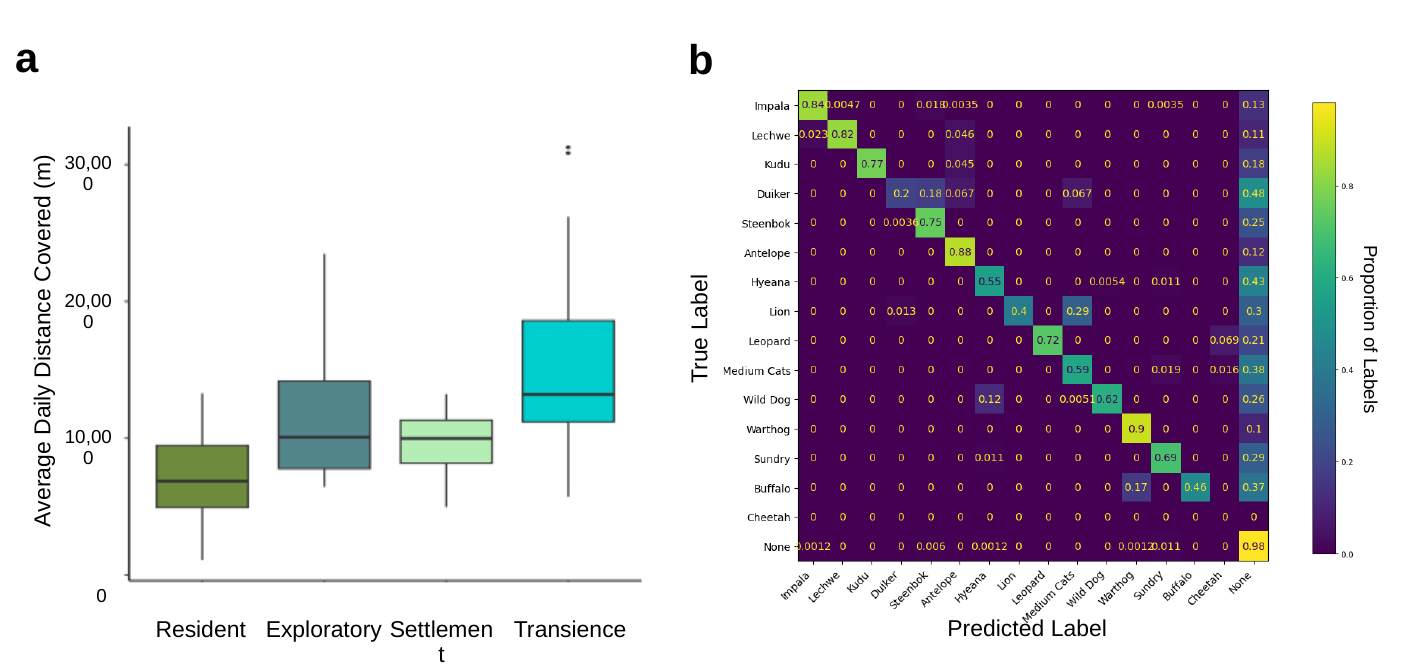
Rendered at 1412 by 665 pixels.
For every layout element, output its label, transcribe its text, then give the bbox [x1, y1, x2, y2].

text_box Transience [499, 609, 642, 650]
picture [122, 119, 680, 591]
picture [1308, 97, 1359, 600]
text_box True Label [679, 259, 720, 399]
text_box a [0, 27, 119, 89]
text_box Exploratory [262, 609, 375, 650]
text_box Settlement [375, 609, 499, 650]
text_box Predicted Label [932, 608, 1123, 649]
picture [723, 88, 1276, 624]
text_box b [673, 29, 792, 91]
text_box Proportion of Labels [1322, 230, 1389, 467]
text_box 10,000 [49, 419, 137, 456]
text_box 0 [50, 556, 137, 593]
text_box 20,000 [49, 283, 137, 320]
text_box 30,000 [49, 145, 137, 181]
text_box Resident [140, 609, 262, 650]
text_box Average Daily Distance Covered (m) [22, 139, 63, 542]
